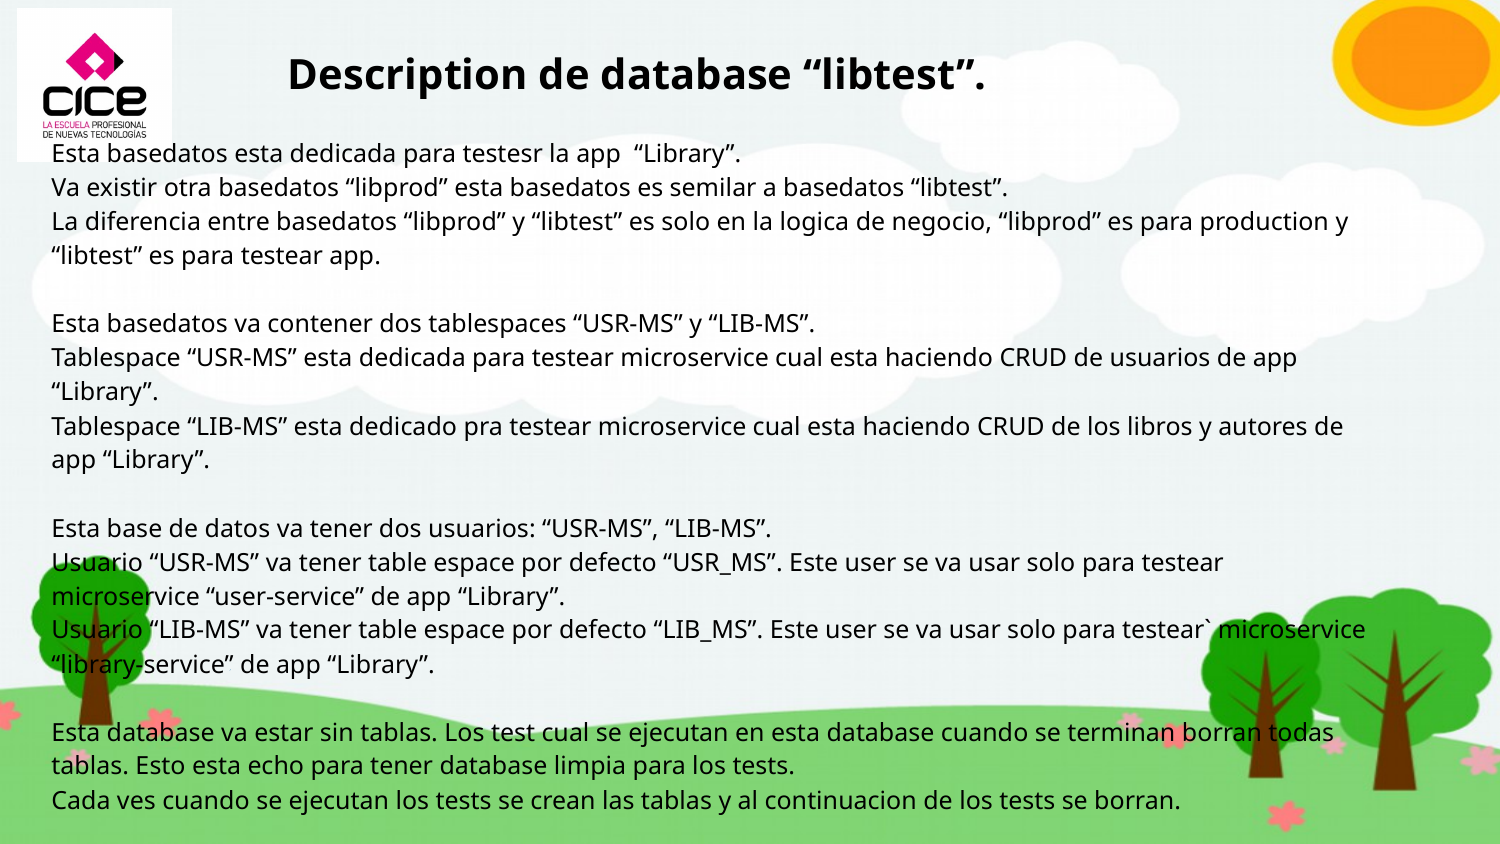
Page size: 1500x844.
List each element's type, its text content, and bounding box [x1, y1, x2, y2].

picture [0, 0, 1500, 844]
title Description de database “libtest”. Esta basedatos esta dedicada para testesr la app “Library”. Va existir otra basedatos “libprod” esta basedatos es semilar a basedatos “libtest”. La diferencia entre basedatos “libprod” y “libtest” es solo en la logica de negocio, “libprod” es para production y “libtest” es para testear app. Esta basedatos va contener dos tablespaces “USR-MS” y “LIB-MS”. Tablespace “USR-MS” esta dedicada para testear microservice cual esta haciendo CRUD de usuarios de app “Library”. Tablespace “LIB-MS” esta dedicado pra testear microservice cual esta haciendo CRUD de los libros y autores de app “Library”. Esta base de datos va tener dos usuarios: “USR-MS”, “LIB-MS”. Usuario “USR-MS” va tener table espace por defecto “USR_MS”. Este user se va usar solo para testear microservice “user-service” de app “Library”. Usuario “LIB-MS” va tener table espace por defecto “LIB_MS”. Este user se va usar solo para testear` microservice “library-service” de app “Library”. Esta database va estar sin tablas. Los test cual se ejecutan en esta database cuando se terminan borran todas tablas. Esto esta echo para tener database limpia para los tests. Cada ves cuando se ejecutan los tests se crean las tablas y al continuacion de los tests se borran. [51, 132, 1381, 729]
